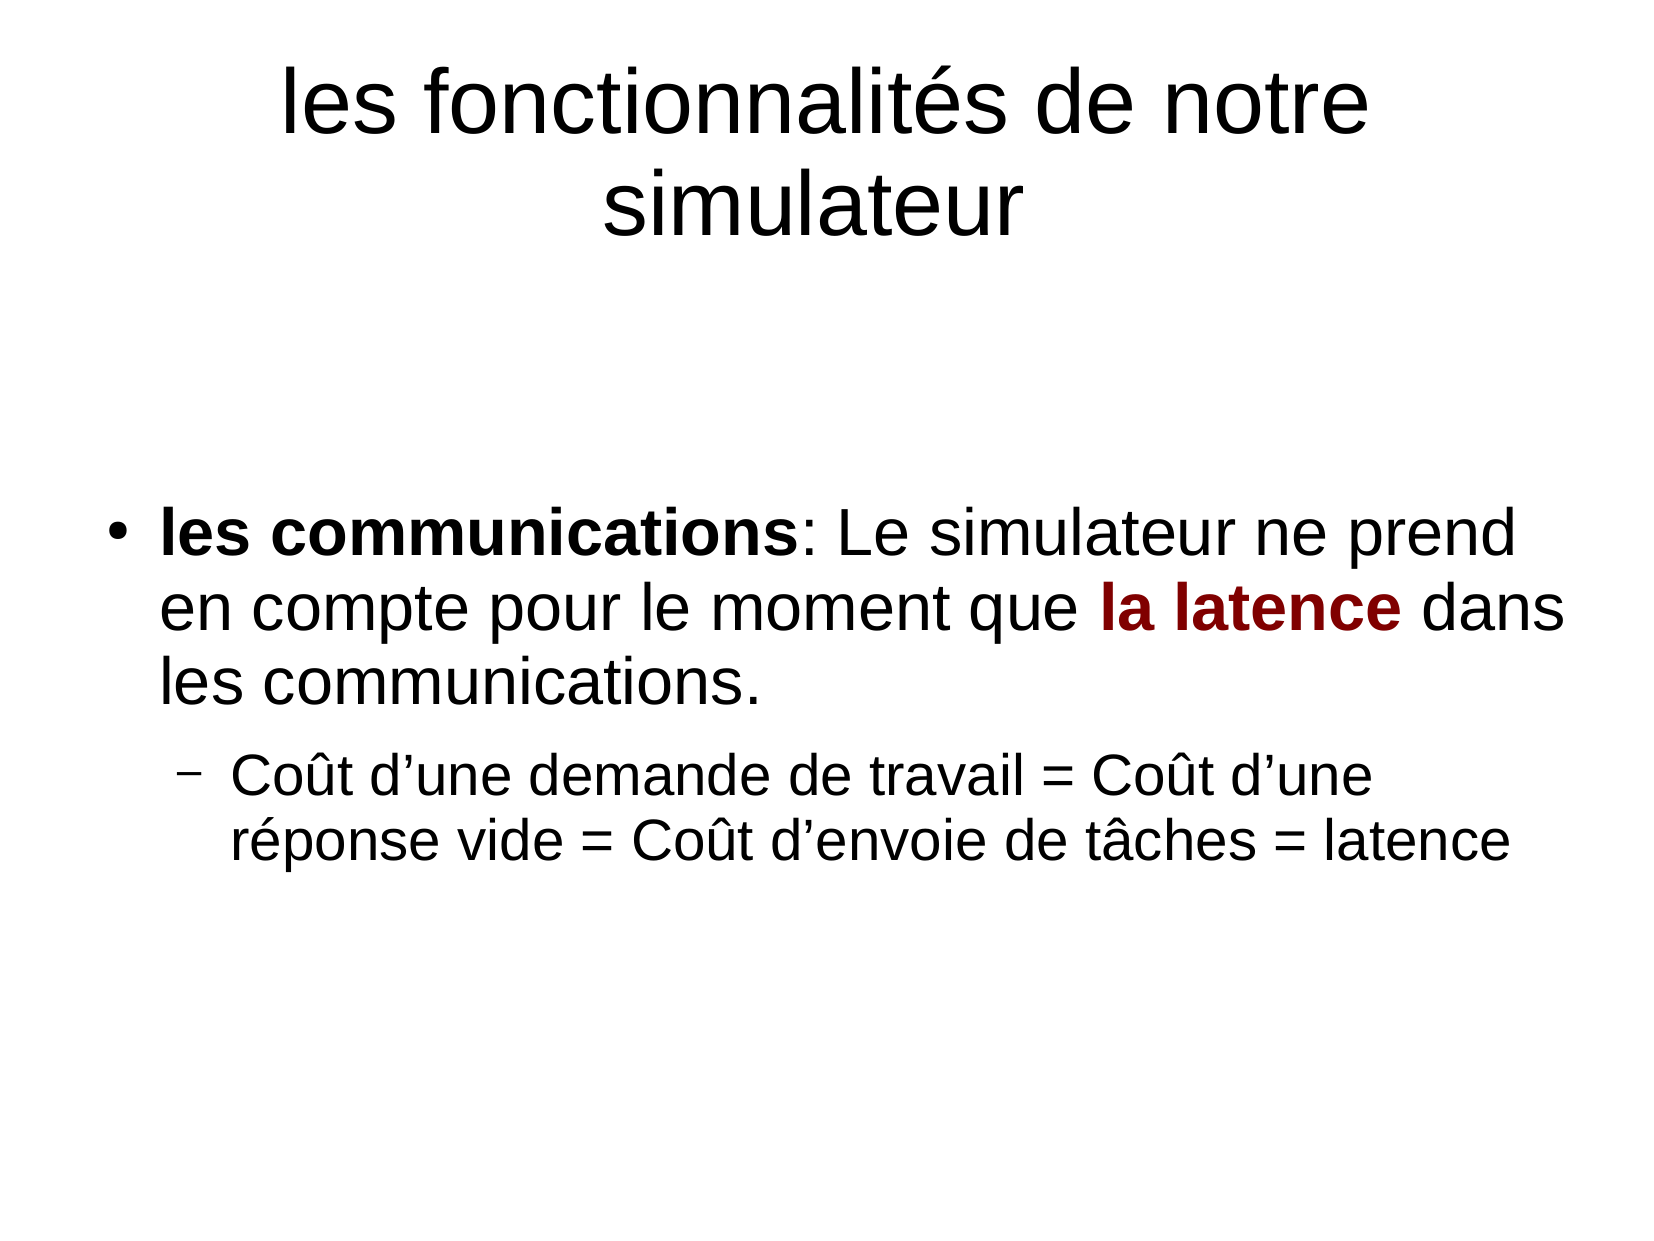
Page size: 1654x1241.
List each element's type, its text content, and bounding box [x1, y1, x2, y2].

list les communications: Le simulateur ne prend en compte pour le moment que la latence dans les communications. Coût d’une demande de travail = Coût d’une réponse vide = Coût d’envoie de tâches = latence [88, 390, 1577, 1110]
title les fonctionnalités de notre simulateur [82, 49, 1571, 257]
